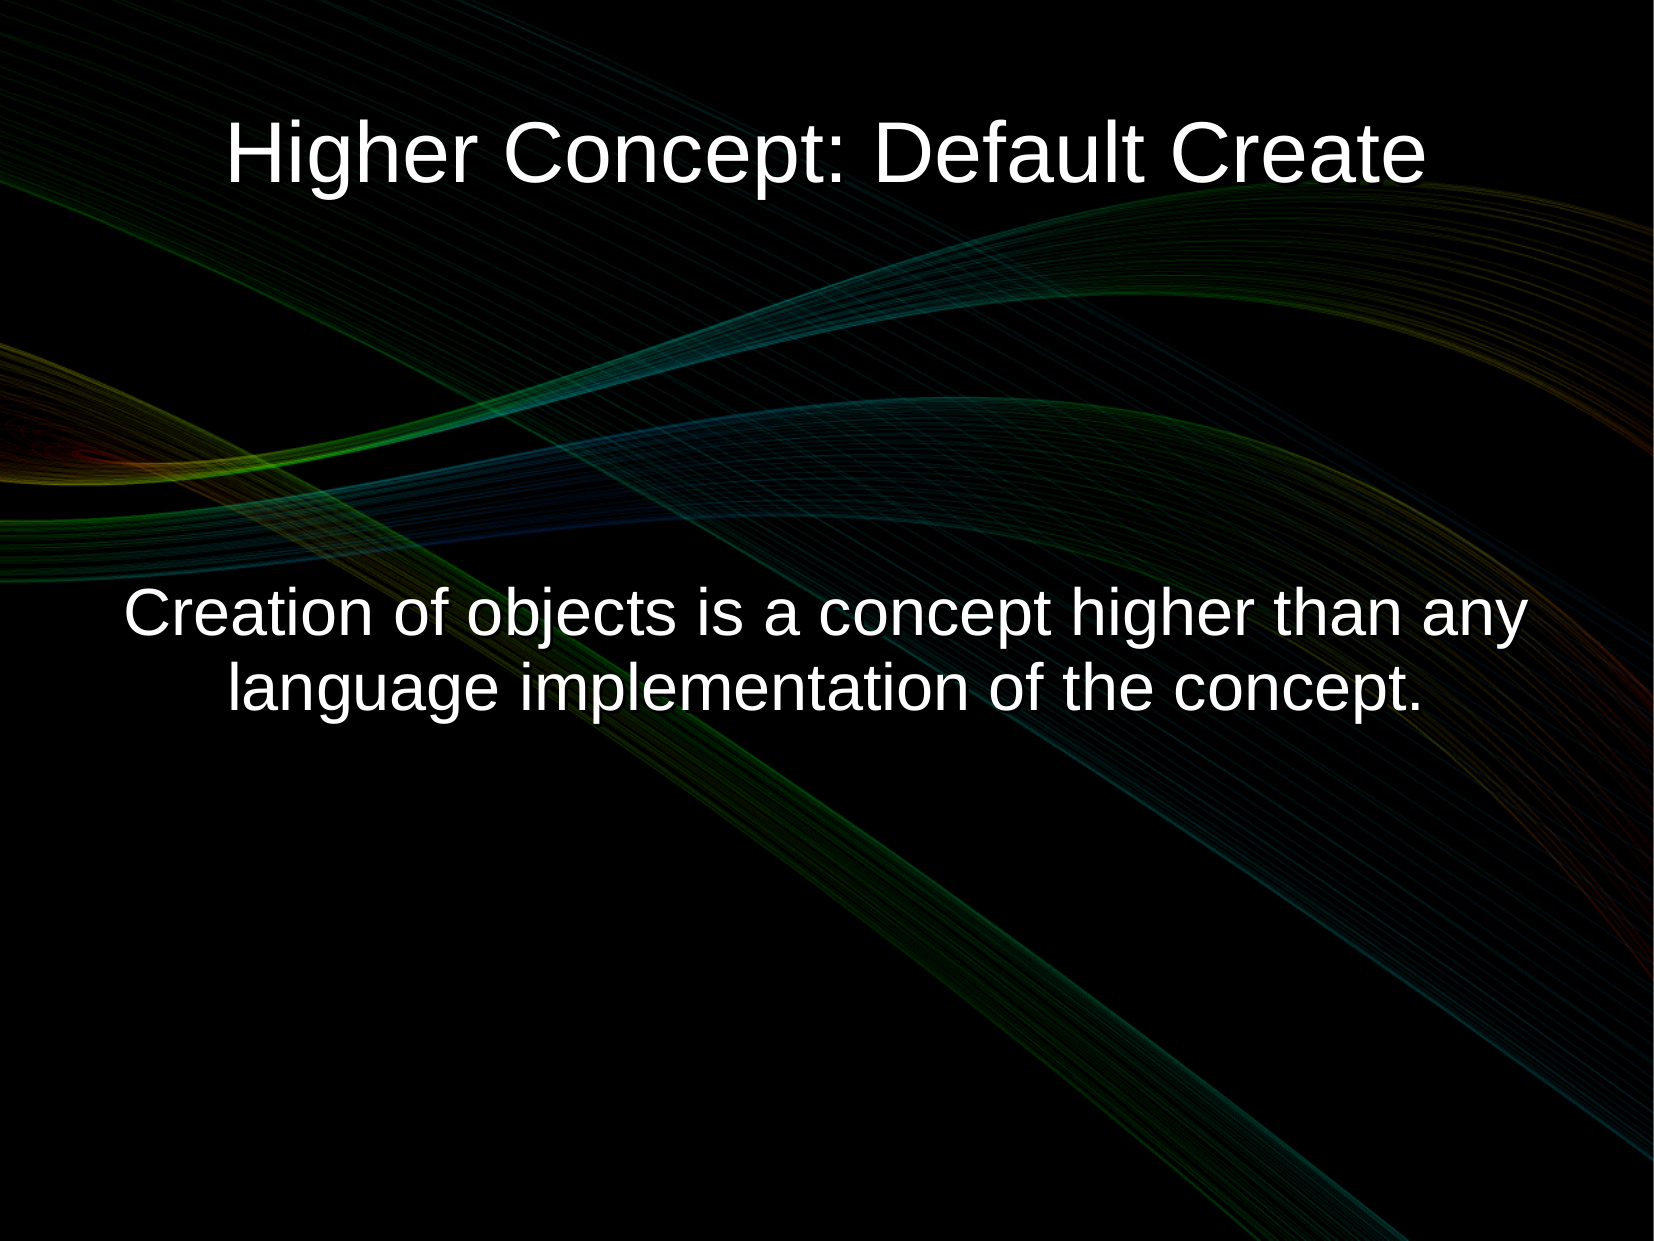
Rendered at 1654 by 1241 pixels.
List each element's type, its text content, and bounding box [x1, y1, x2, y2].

subtitle Creation of objects is a concept higher than any language implementation of the concept. [82, 290, 1571, 1010]
title Higher Concept: Default Create [82, 49, 1571, 257]
picture [0, 0, 1654, 1241]
